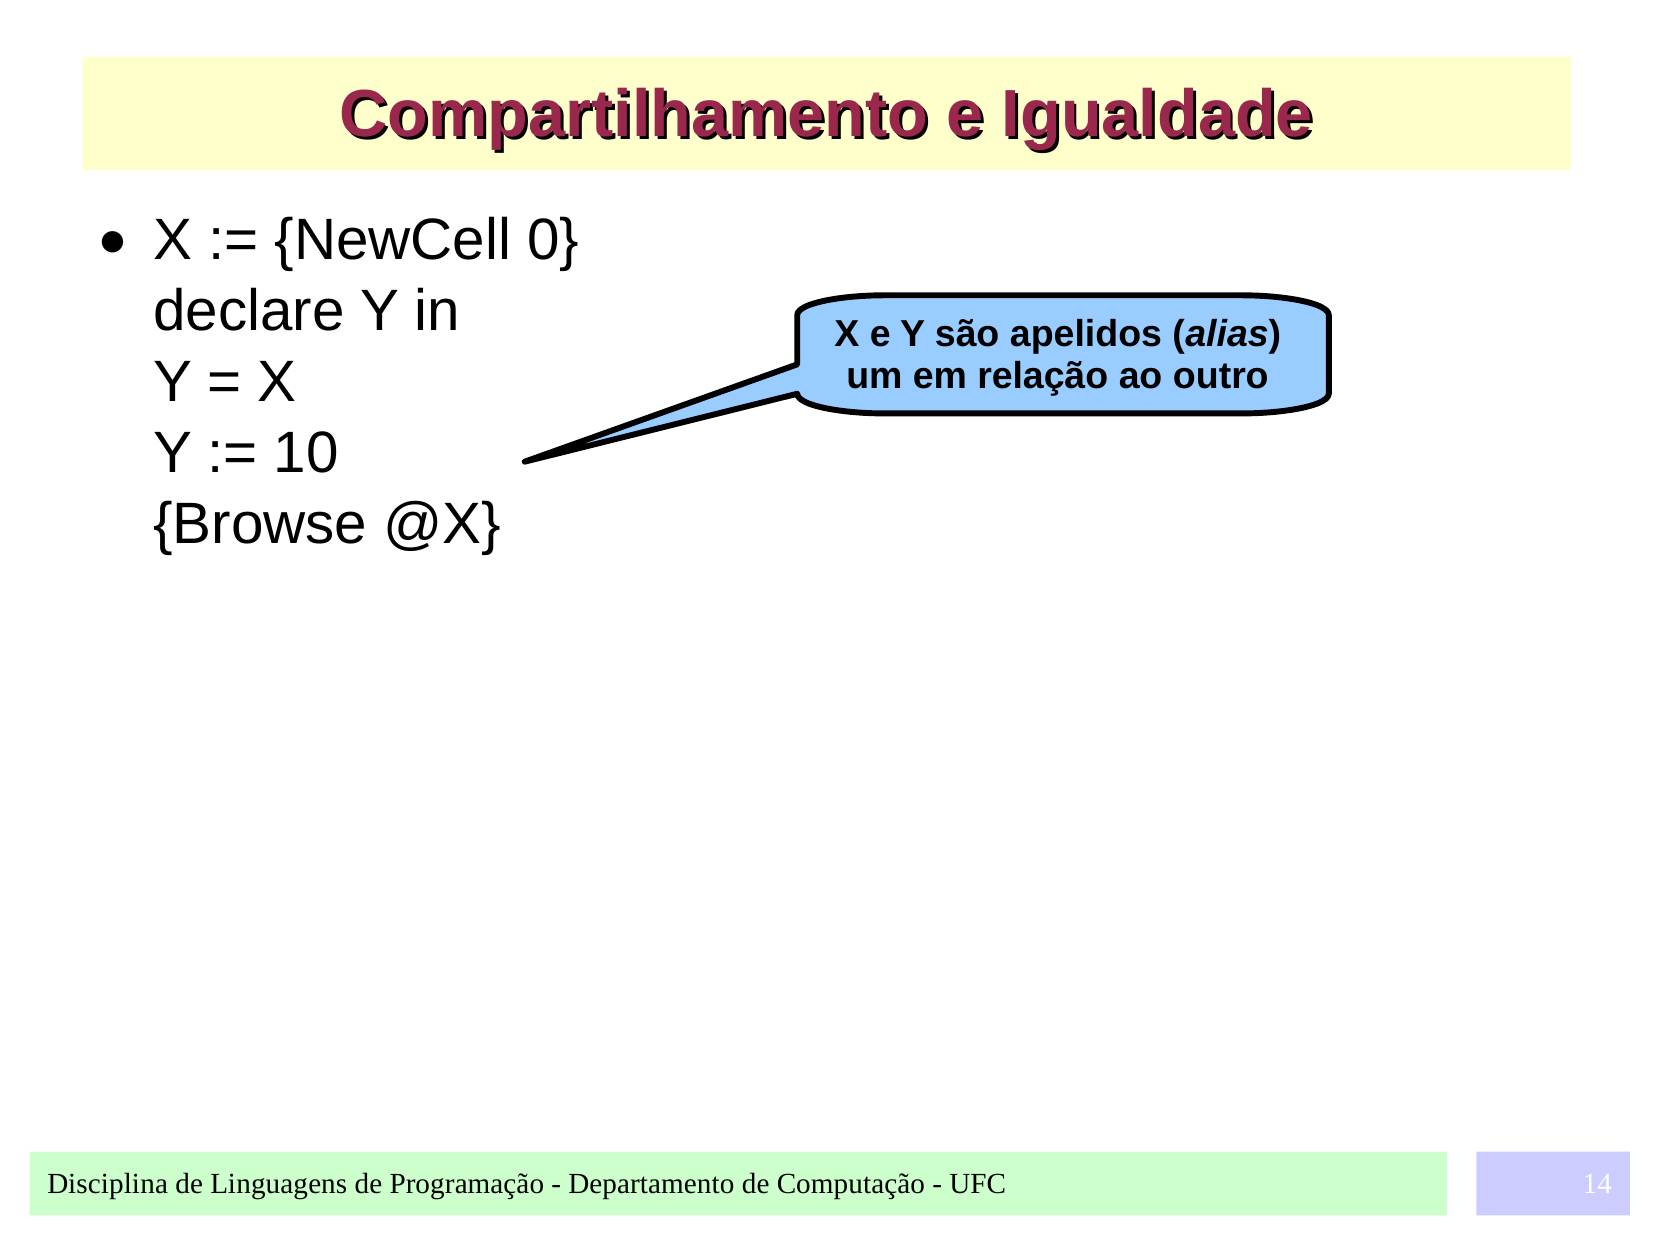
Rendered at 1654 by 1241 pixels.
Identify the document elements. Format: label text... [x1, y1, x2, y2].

text_box X e Y são apelidos (alias) um em relação ao outro [524, 295, 1329, 462]
list X := {NewCell 0} declare Y in Y = X Y := 10 {Browse @X} [82, 206, 1571, 1137]
title Compartilhamento e Igualdade [82, 56, 1571, 170]
